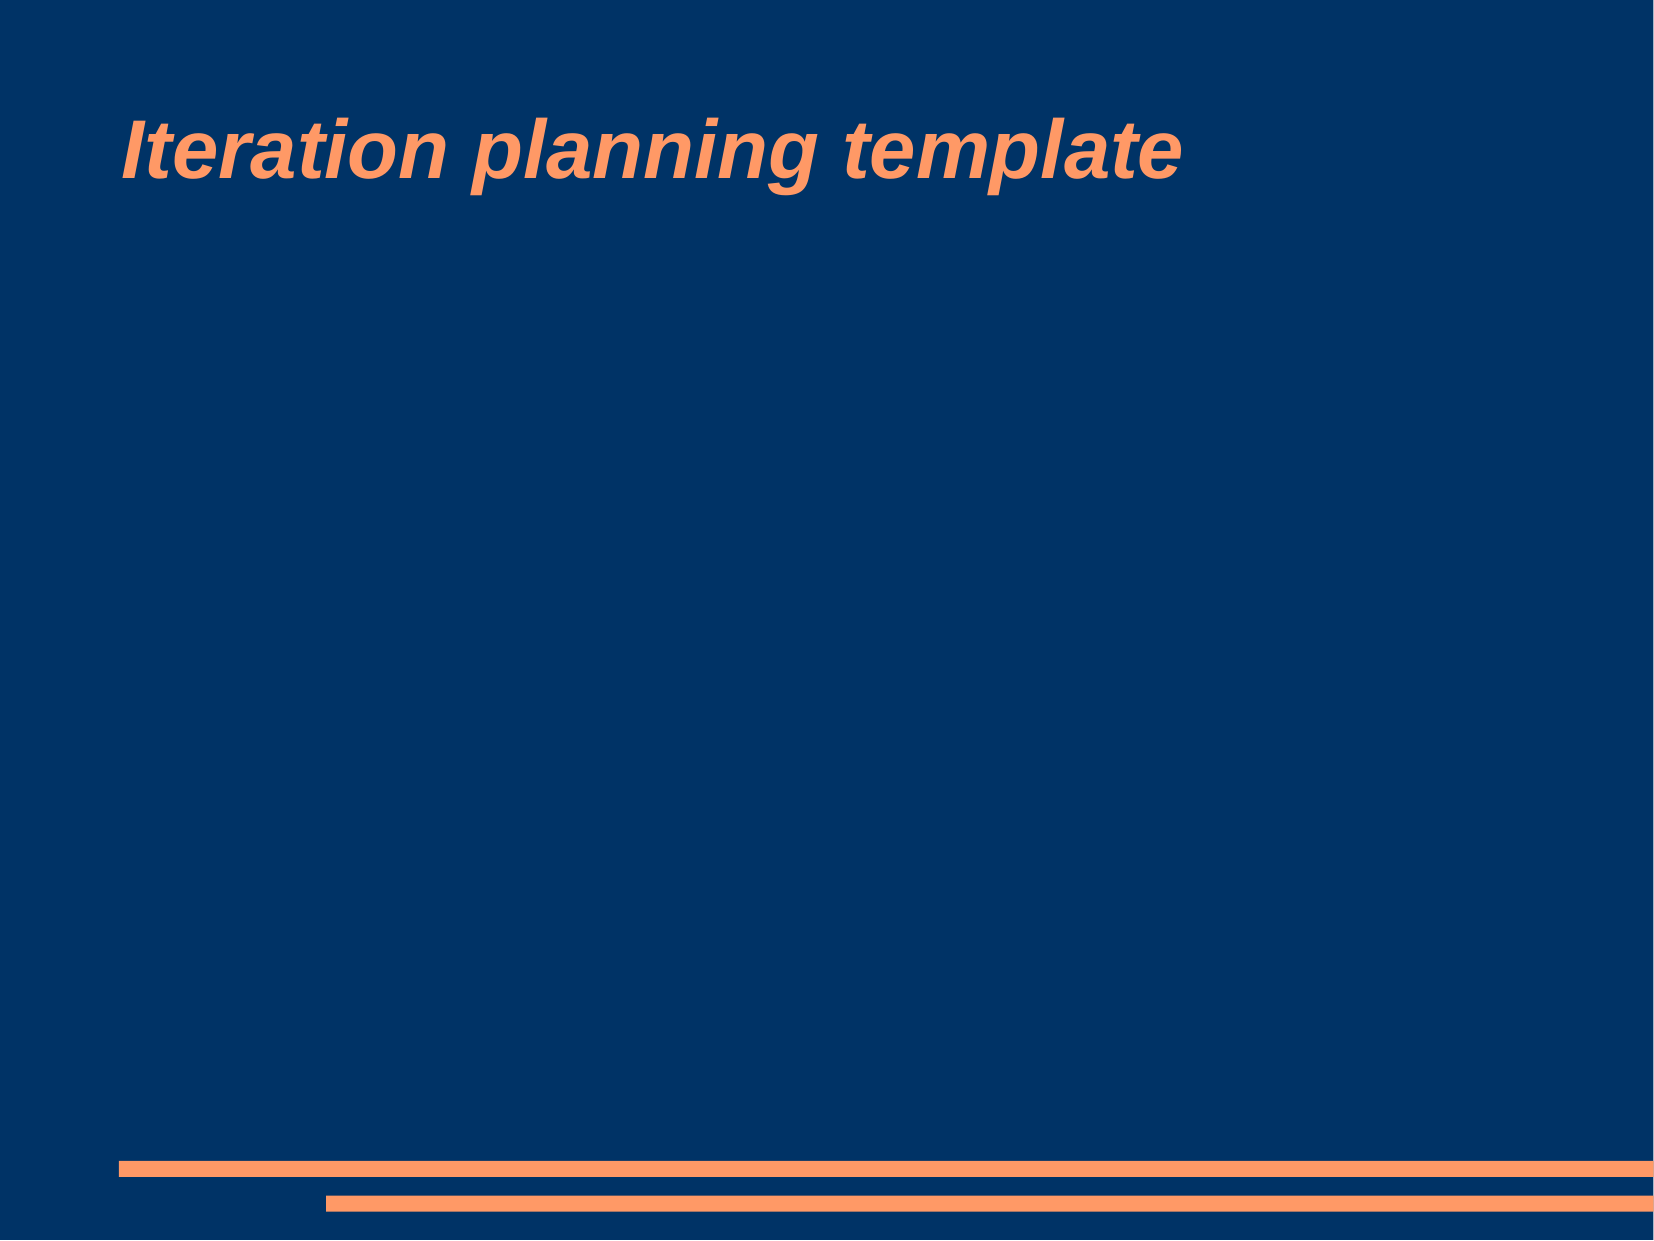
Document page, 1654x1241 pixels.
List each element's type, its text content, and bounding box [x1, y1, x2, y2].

title Iteration planning template [121, 46, 1534, 254]
